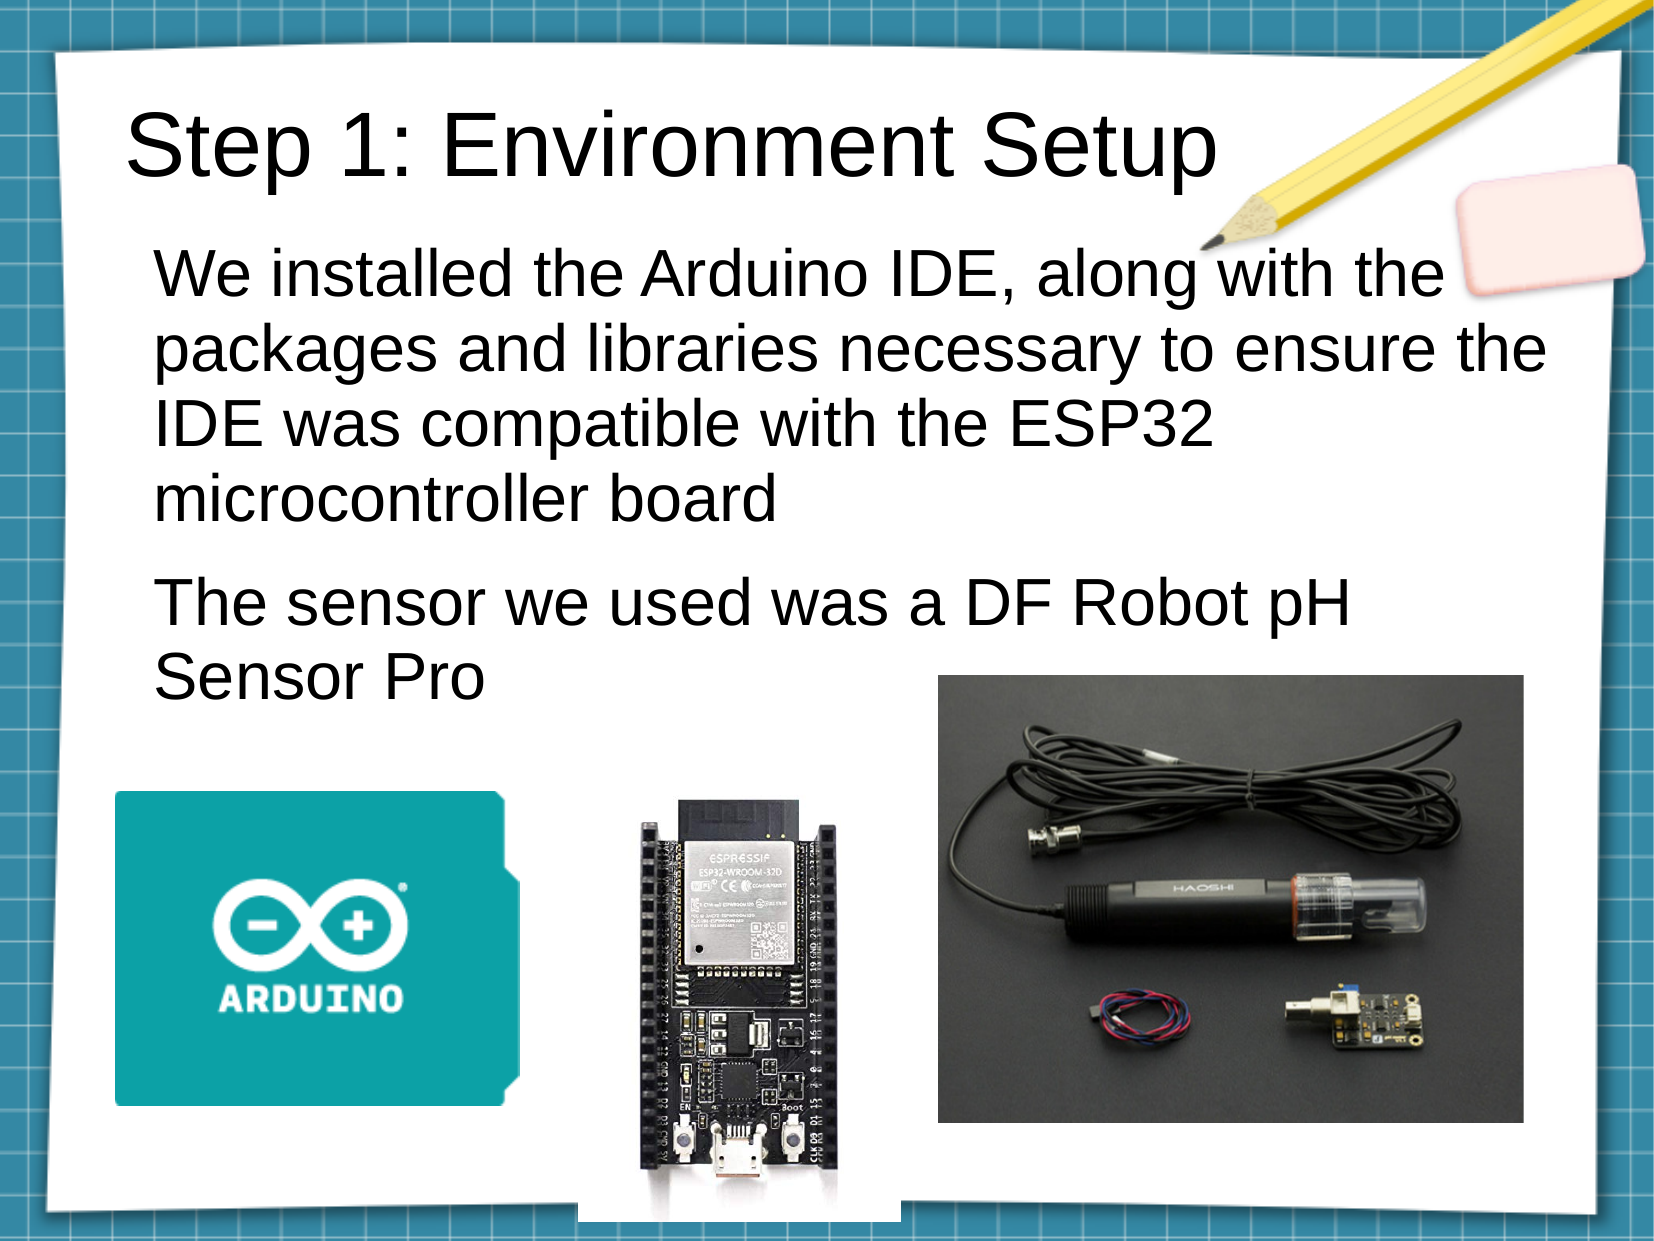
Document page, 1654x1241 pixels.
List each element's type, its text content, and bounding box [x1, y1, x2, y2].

picture [0, 0, 1654, 1241]
list We installed the Arduino IDE, along with the packages and libraries necessary to ensure the IDE was compatible with the ESP32 microcontroller board The sensor we used was a DF Robot pH Sensor Pro [82, 236, 1571, 956]
title Step 1: Environment Setup [106, 40, 1241, 236]
